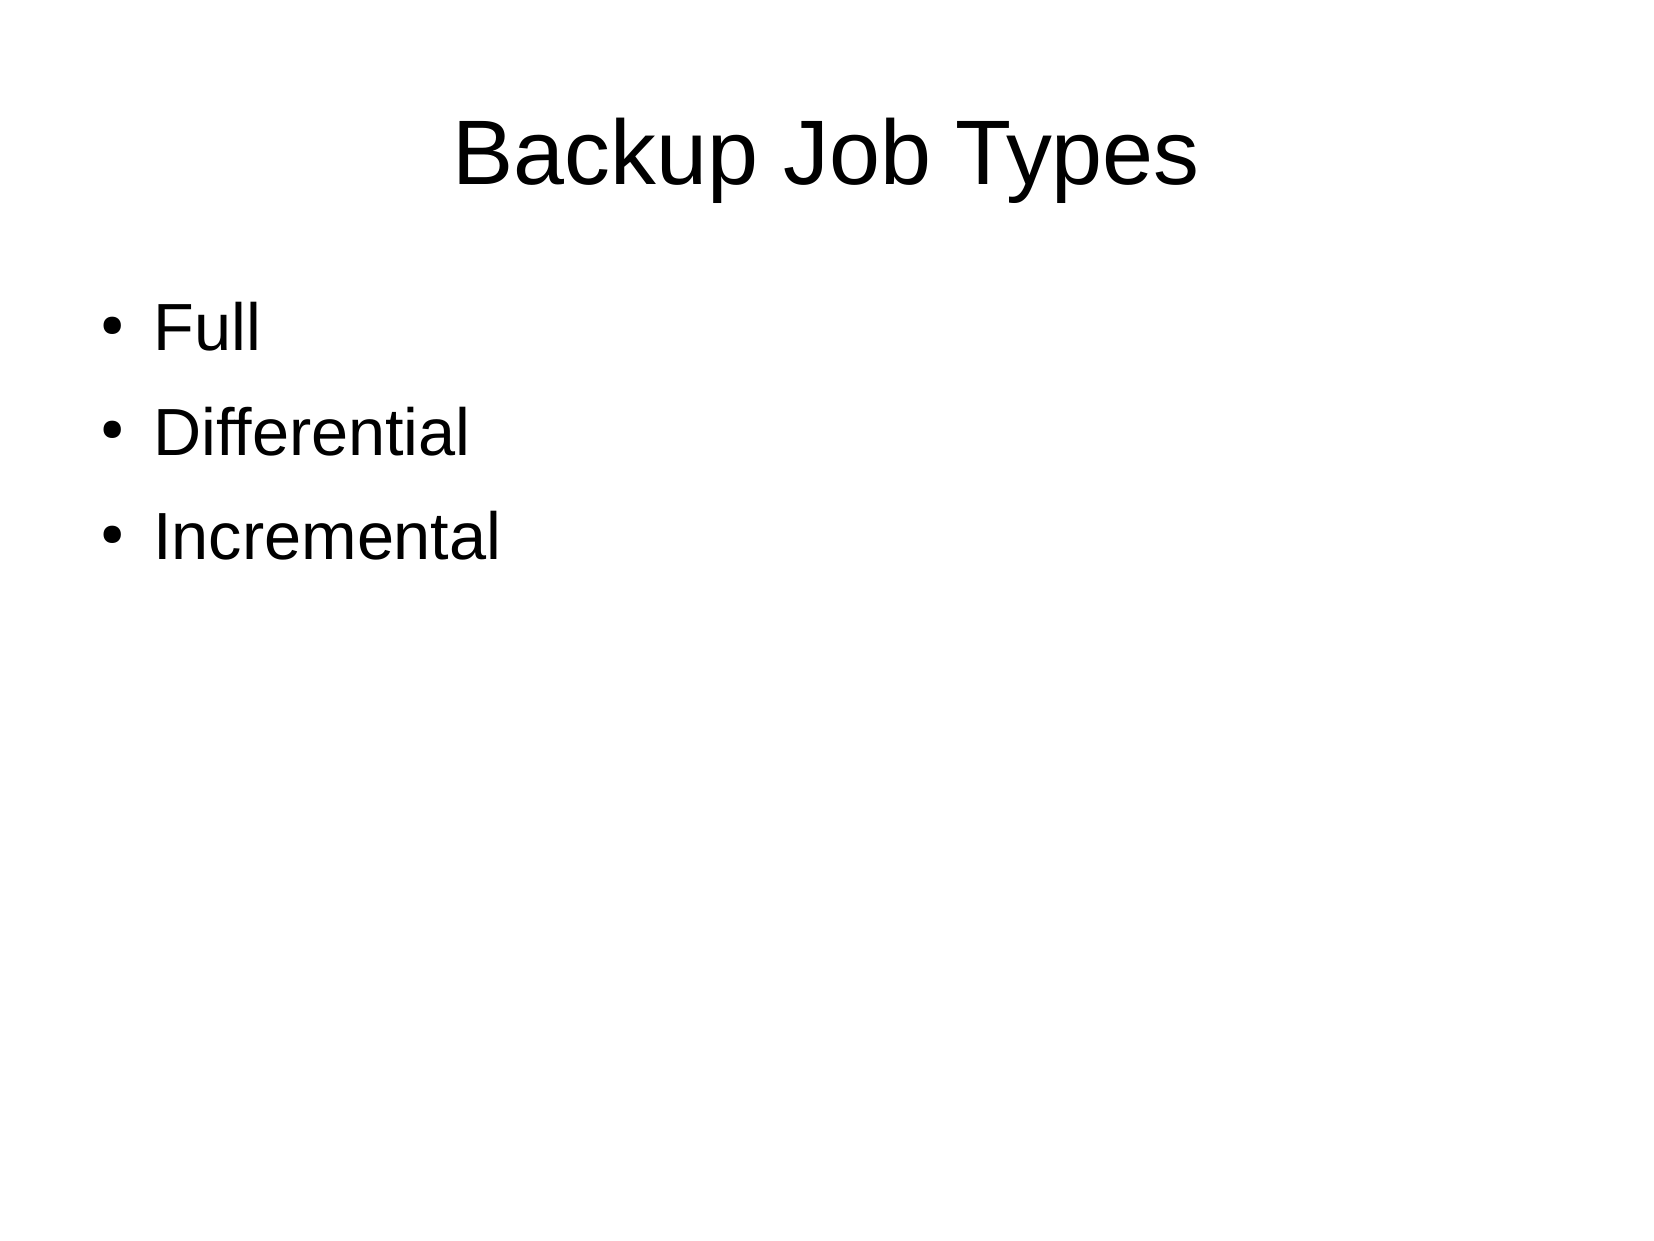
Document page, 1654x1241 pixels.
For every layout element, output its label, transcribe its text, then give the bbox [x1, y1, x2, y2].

title Backup Job Types [82, 49, 1571, 257]
list Full Differential Incremental [82, 290, 809, 1010]
